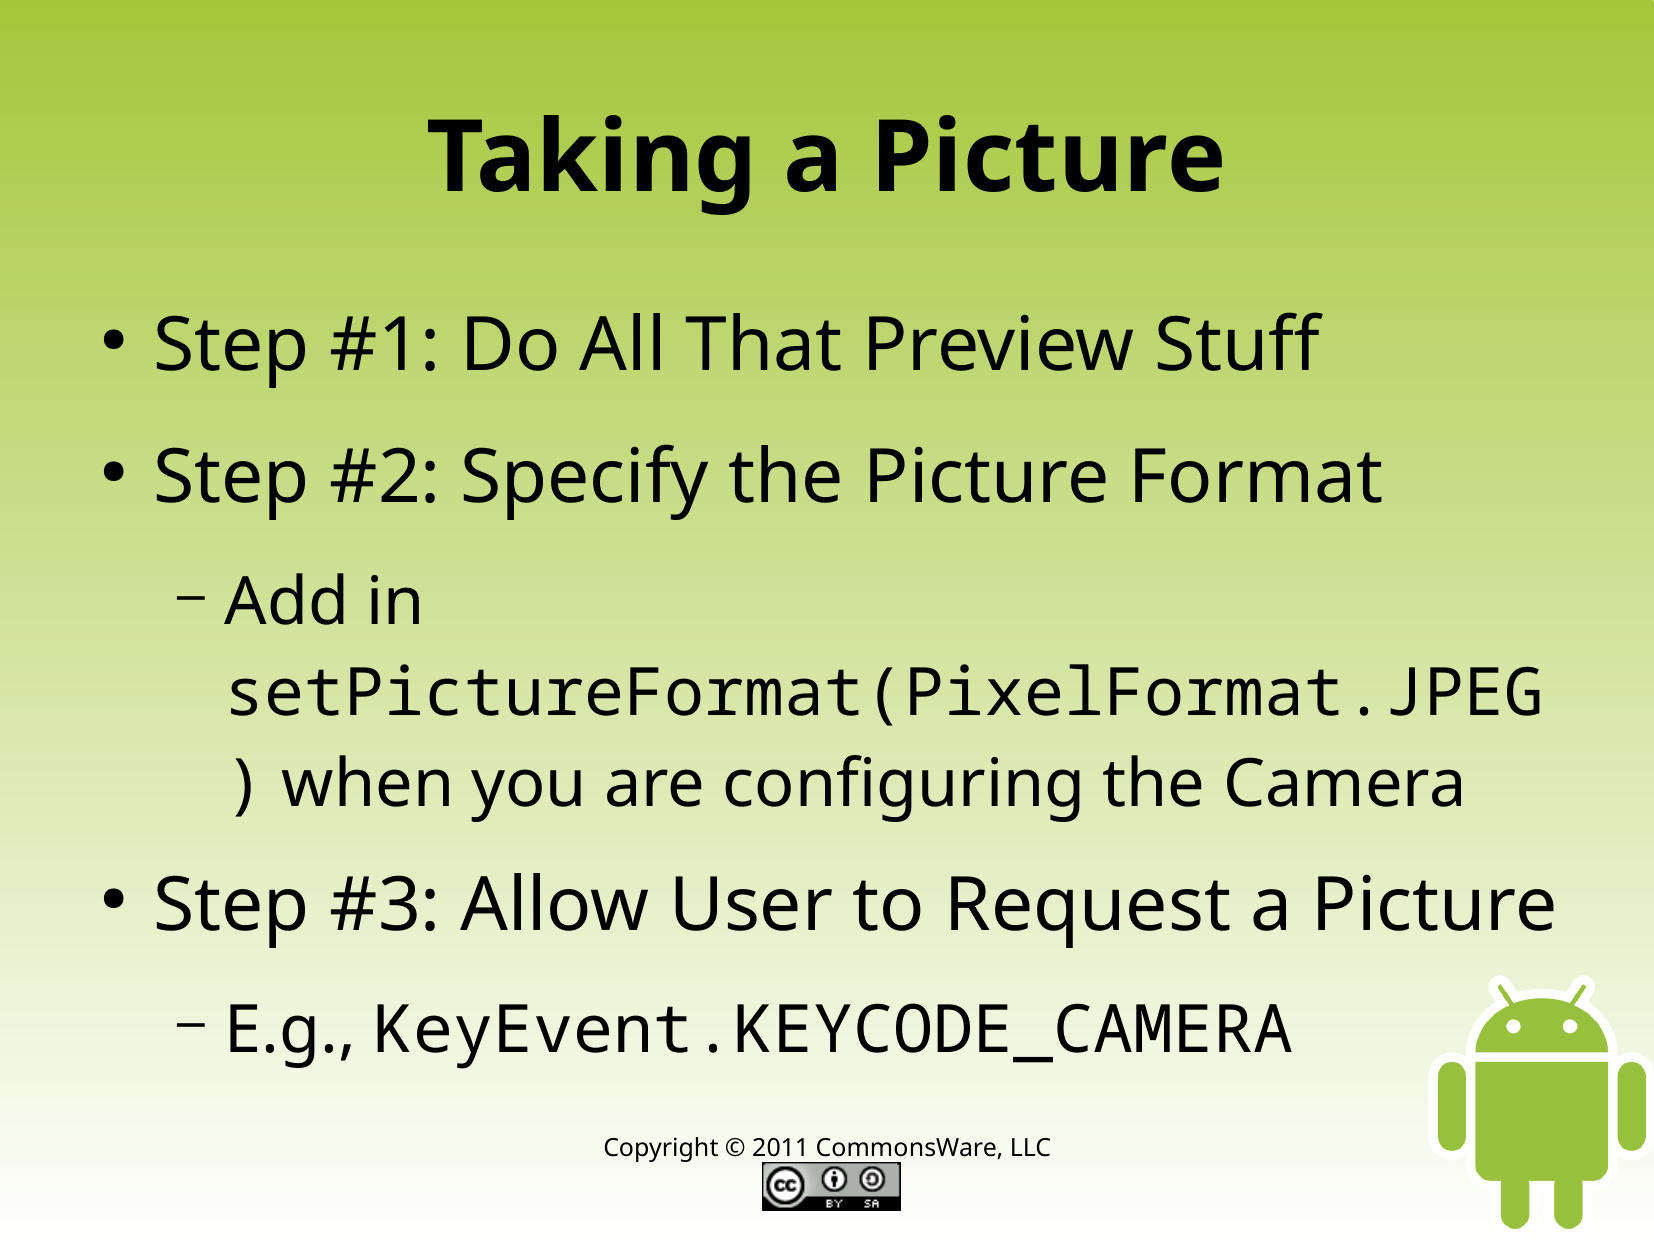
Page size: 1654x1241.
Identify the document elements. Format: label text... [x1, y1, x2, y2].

title Taking a Picture [82, 49, 1571, 257]
picture [1428, 975, 1654, 1238]
picture [762, 1162, 901, 1211]
list Step #1: Do All That Preview Stuff Step #2: Specify the Picture Format Add in setPictureFormat(PixelFormat.JPEG) when you are configuring the Camera Step #3: Allow User to Request a Picture E.g., KeyEvent.KEYCODE_CAMERA [82, 290, 1571, 1109]
